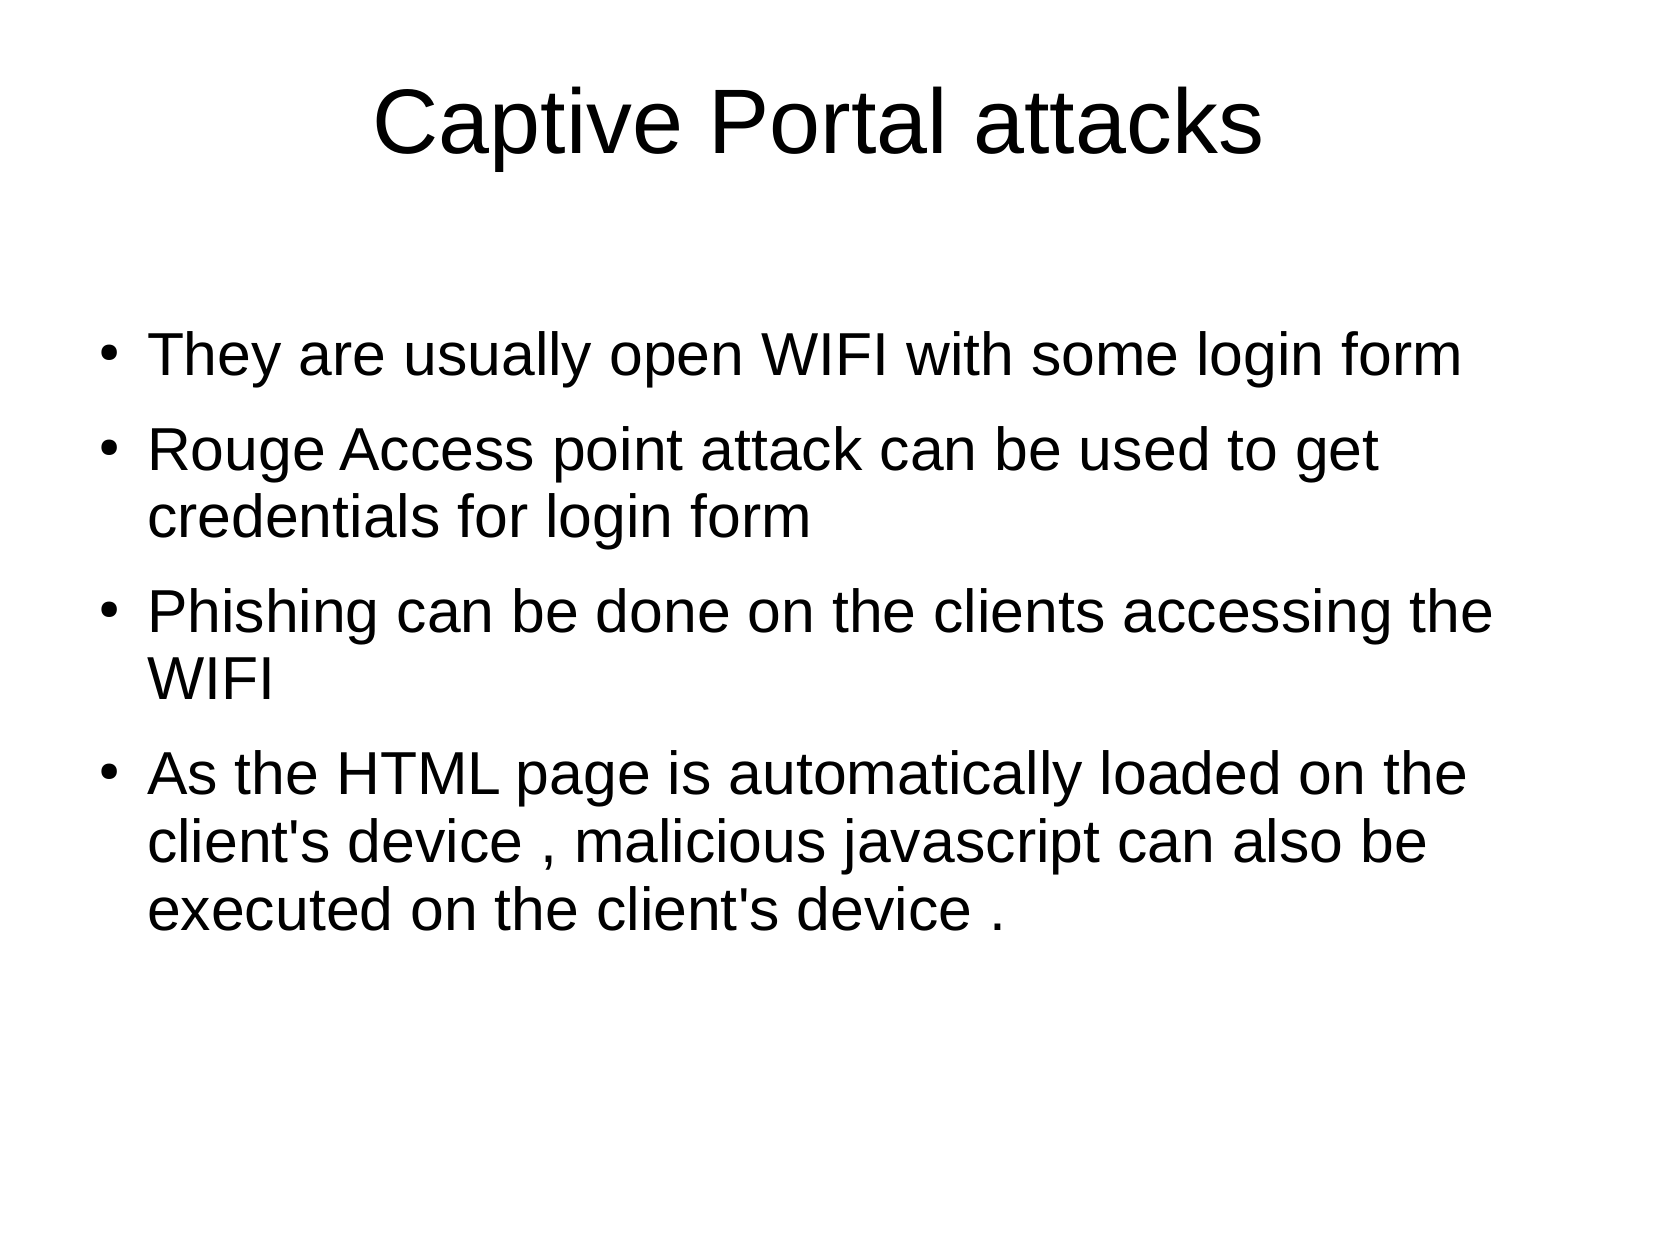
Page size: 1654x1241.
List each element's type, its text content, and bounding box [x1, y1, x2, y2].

list They are usually open WIFI with some login form Rouge Access point attack can be used to get credentials for login form Phishing can be done on the clients accessing the WIFI As the HTML page is automatically loaded on the client's device , malicious javascript can also be executed on the client's device . [82, 225, 1571, 946]
title Captive Portal attacks [75, 18, 1564, 226]
